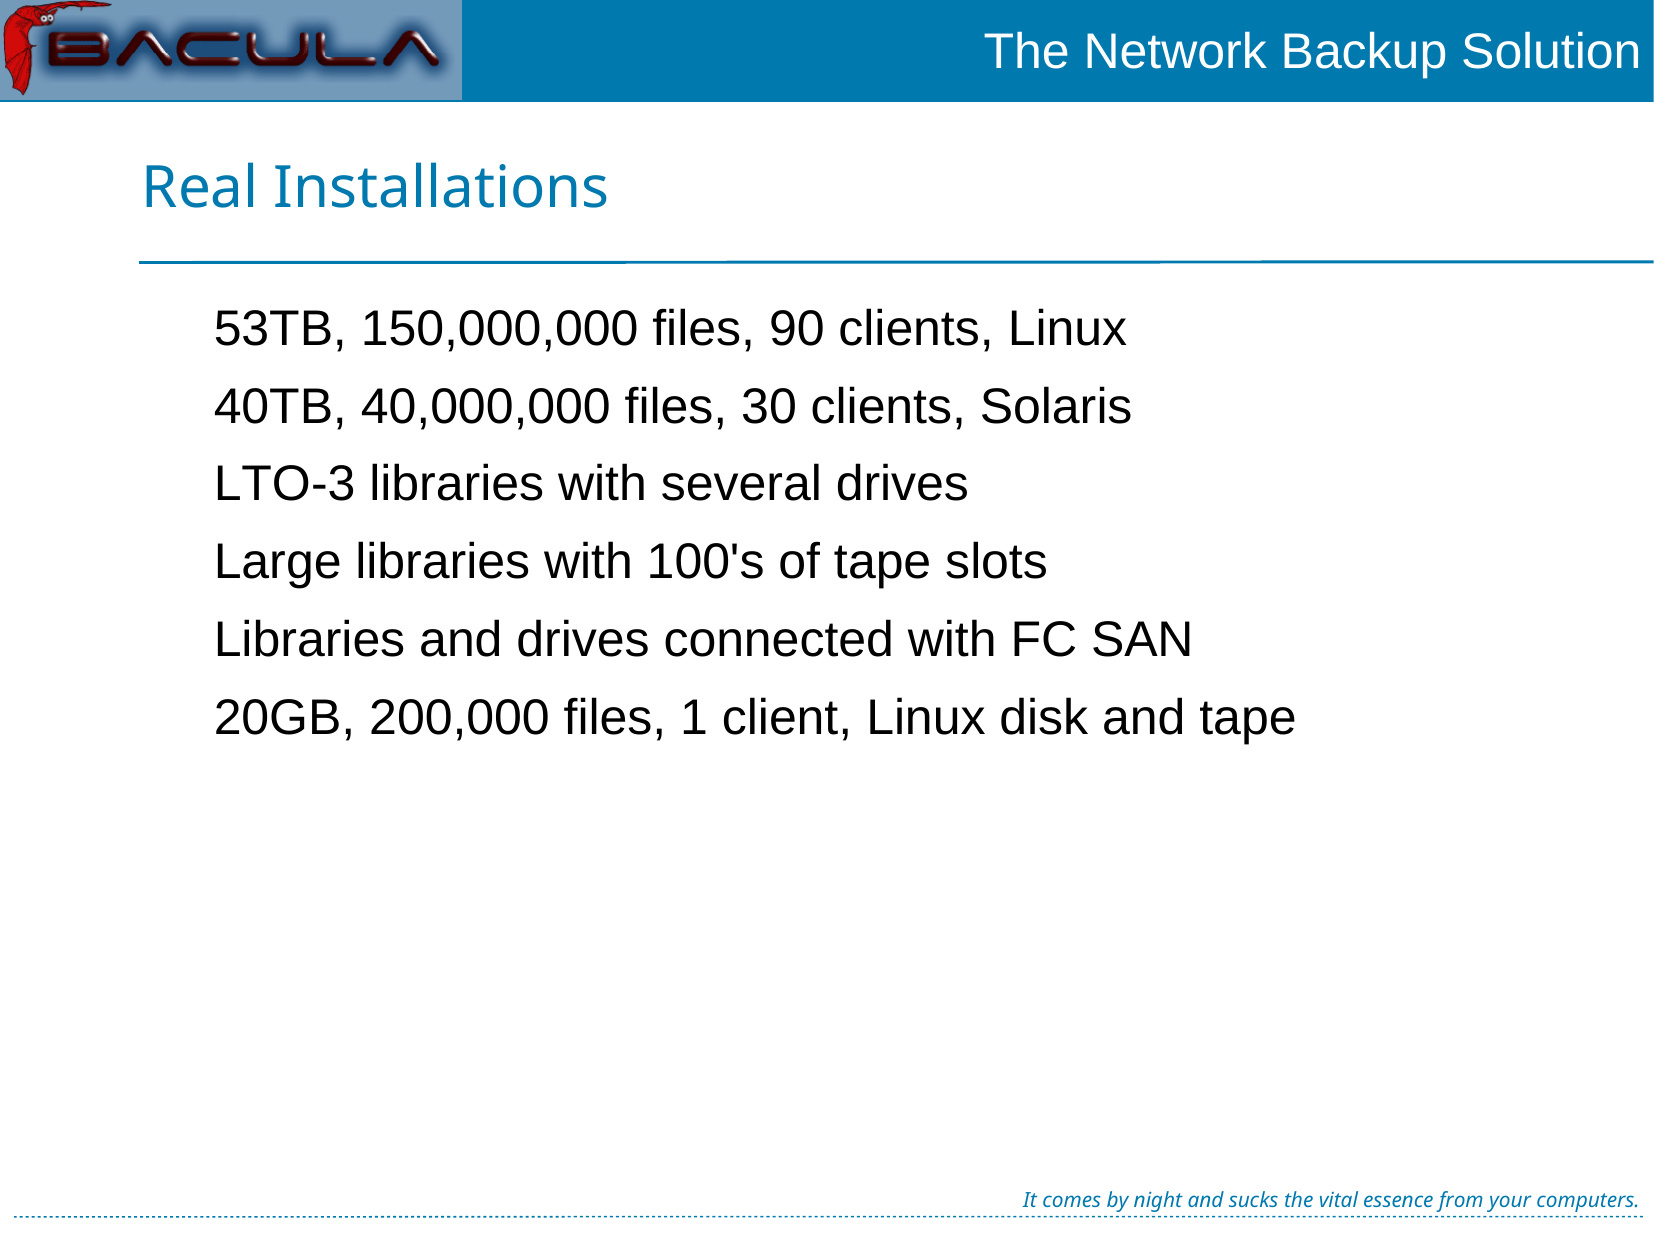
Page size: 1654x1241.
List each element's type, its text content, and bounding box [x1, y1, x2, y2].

title Real Installations [141, 112, 1501, 226]
list 53TB, 150,000,000 files, 90 clients, Linux 40TB, 40,000,000 files, 30 clients, Solaris LTO-3 libraries with several drives Large libraries with 100's of tape slots Libraries and drives connected with FC SAN 20GB, 200,000 files, 1 client, Linux disk and tape [140, 300, 1534, 1127]
picture [0, 0, 461, 99]
